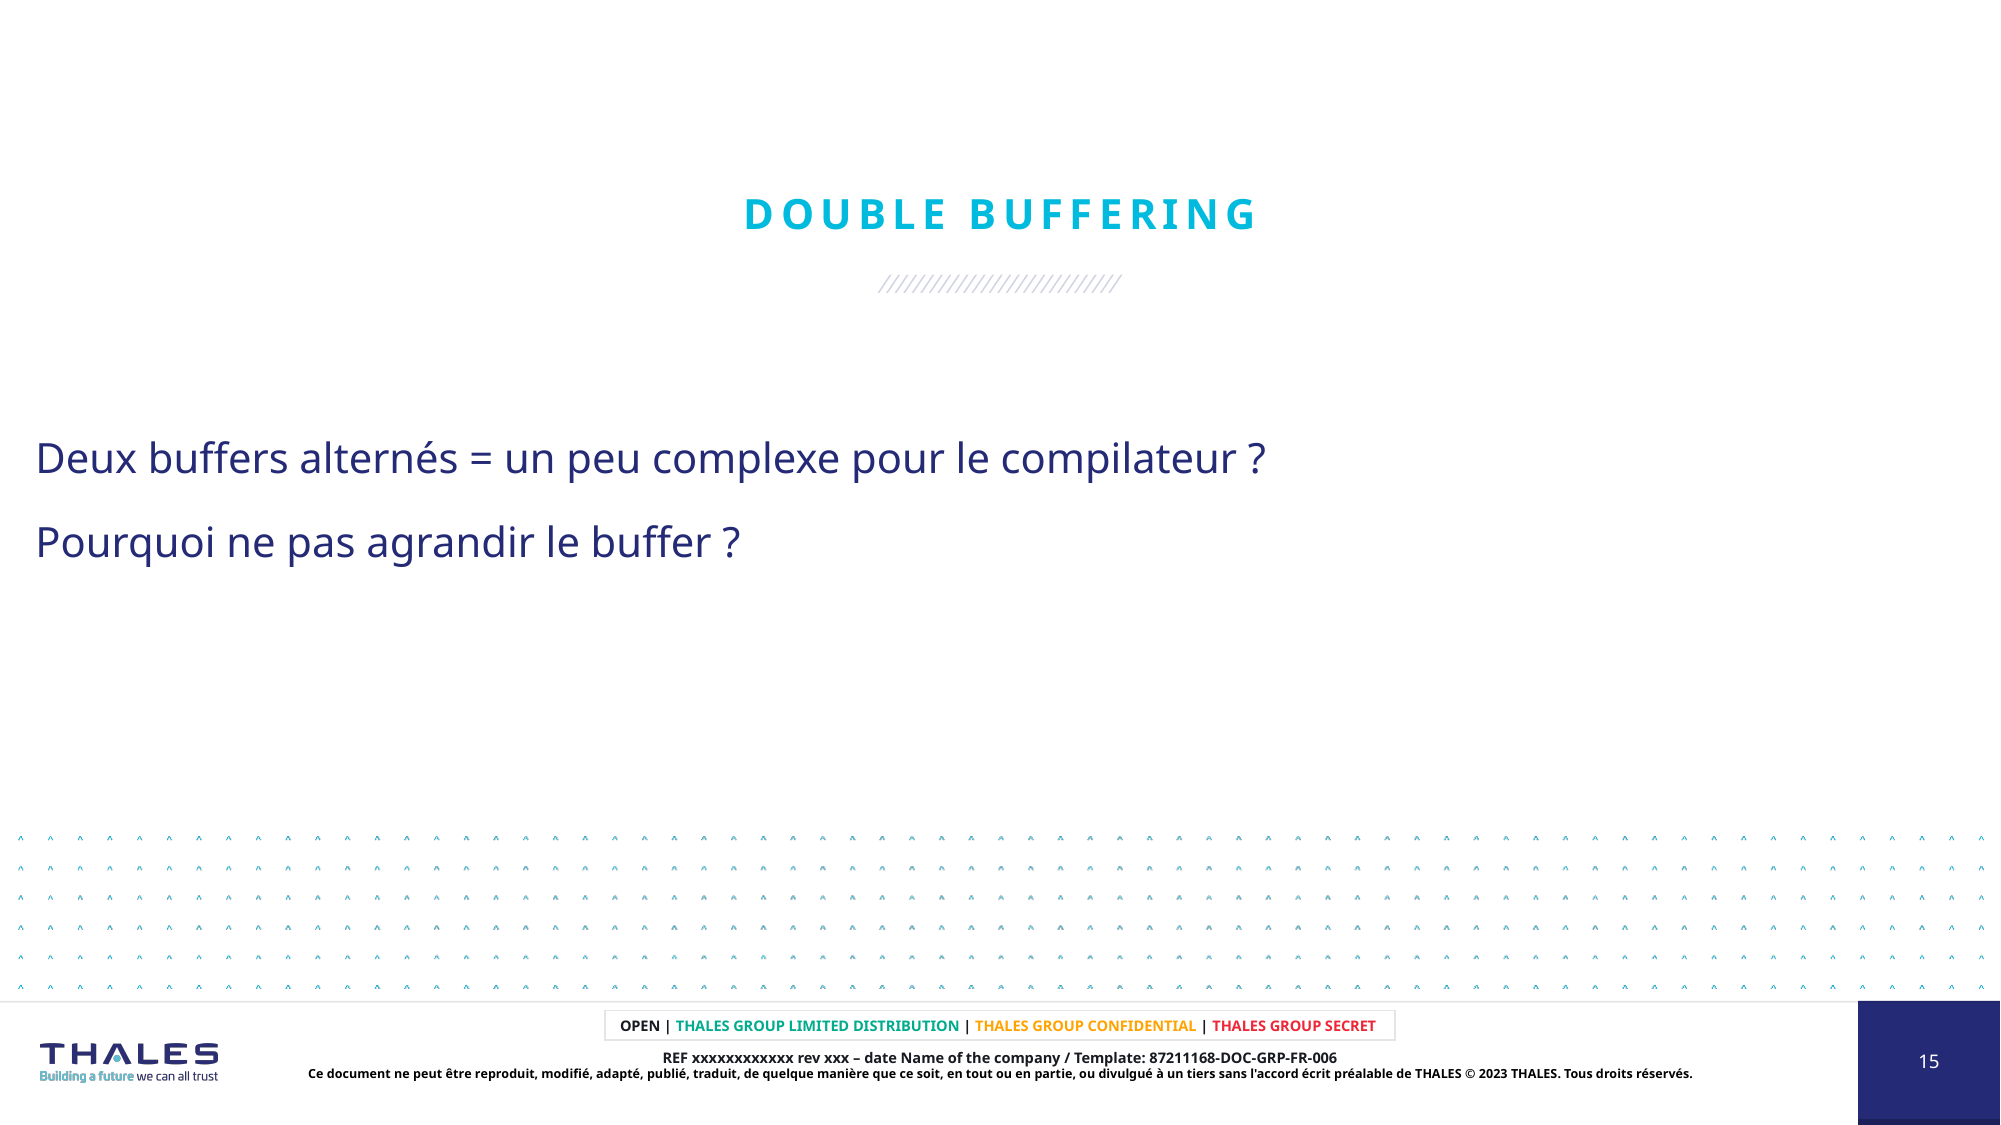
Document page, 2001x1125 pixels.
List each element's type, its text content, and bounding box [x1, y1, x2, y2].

picture [0, 816, 2000, 989]
list Deux buffers alternés = un peu complexe pour le compilateur ? Pourquoi ne pas agrandir le buffer ? [35, 324, 1453, 674]
title Double Buffering [291, 187, 1709, 239]
picture [40, 1043, 218, 1083]
